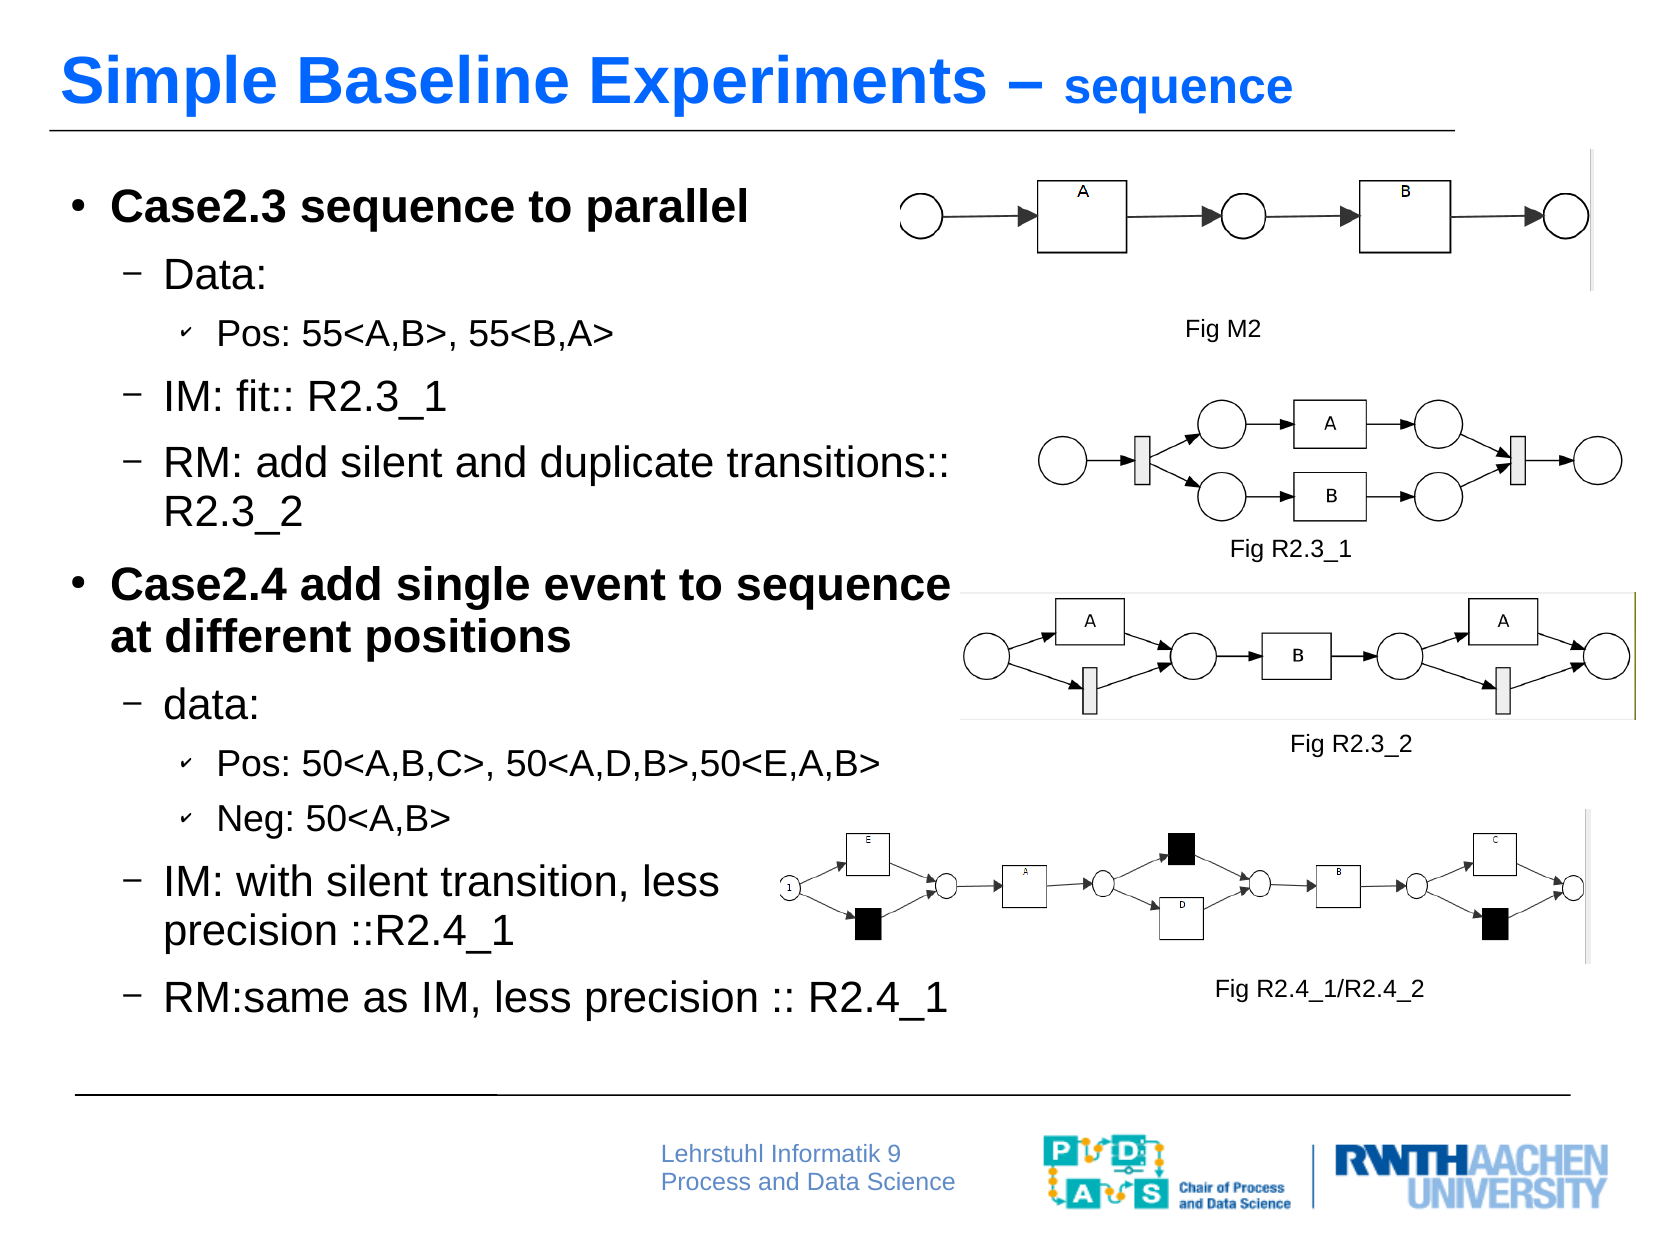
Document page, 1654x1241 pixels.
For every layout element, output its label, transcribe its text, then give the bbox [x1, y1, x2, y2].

picture [960, 592, 1636, 721]
title Simple Baseline Experiments – sequence [60, 30, 1549, 131]
picture [1035, 395, 1624, 526]
text_box Fig M2 [1170, 305, 1396, 360]
picture [1005, 1090, 1647, 1241]
picture [780, 809, 1591, 964]
picture [900, 149, 1594, 291]
text_box Fig R2.4_1/R2.4_2 [1200, 965, 1501, 1020]
text_box Fig R2.3_1 [1215, 524, 1440, 580]
list Case2.3 sequence to parallel Data: Pos: 55<A,B>, 55<B,A> IM: fit:: R2.3_1 RM: add silent and duplicate transitions:: R2.3_2 Case2.4 add single event to sequence at different positions data: Pos: 50<A,B,C>, 50<A,D,B>,50<E,A,B> Neg: 50<A,B> IM: with silent transition, less precision ::R2.4_1 RM:same as IM, less precision :: R2.4_1 [56, 180, 961, 1036]
text_box Fig R2.3_2 [1275, 719, 1501, 775]
